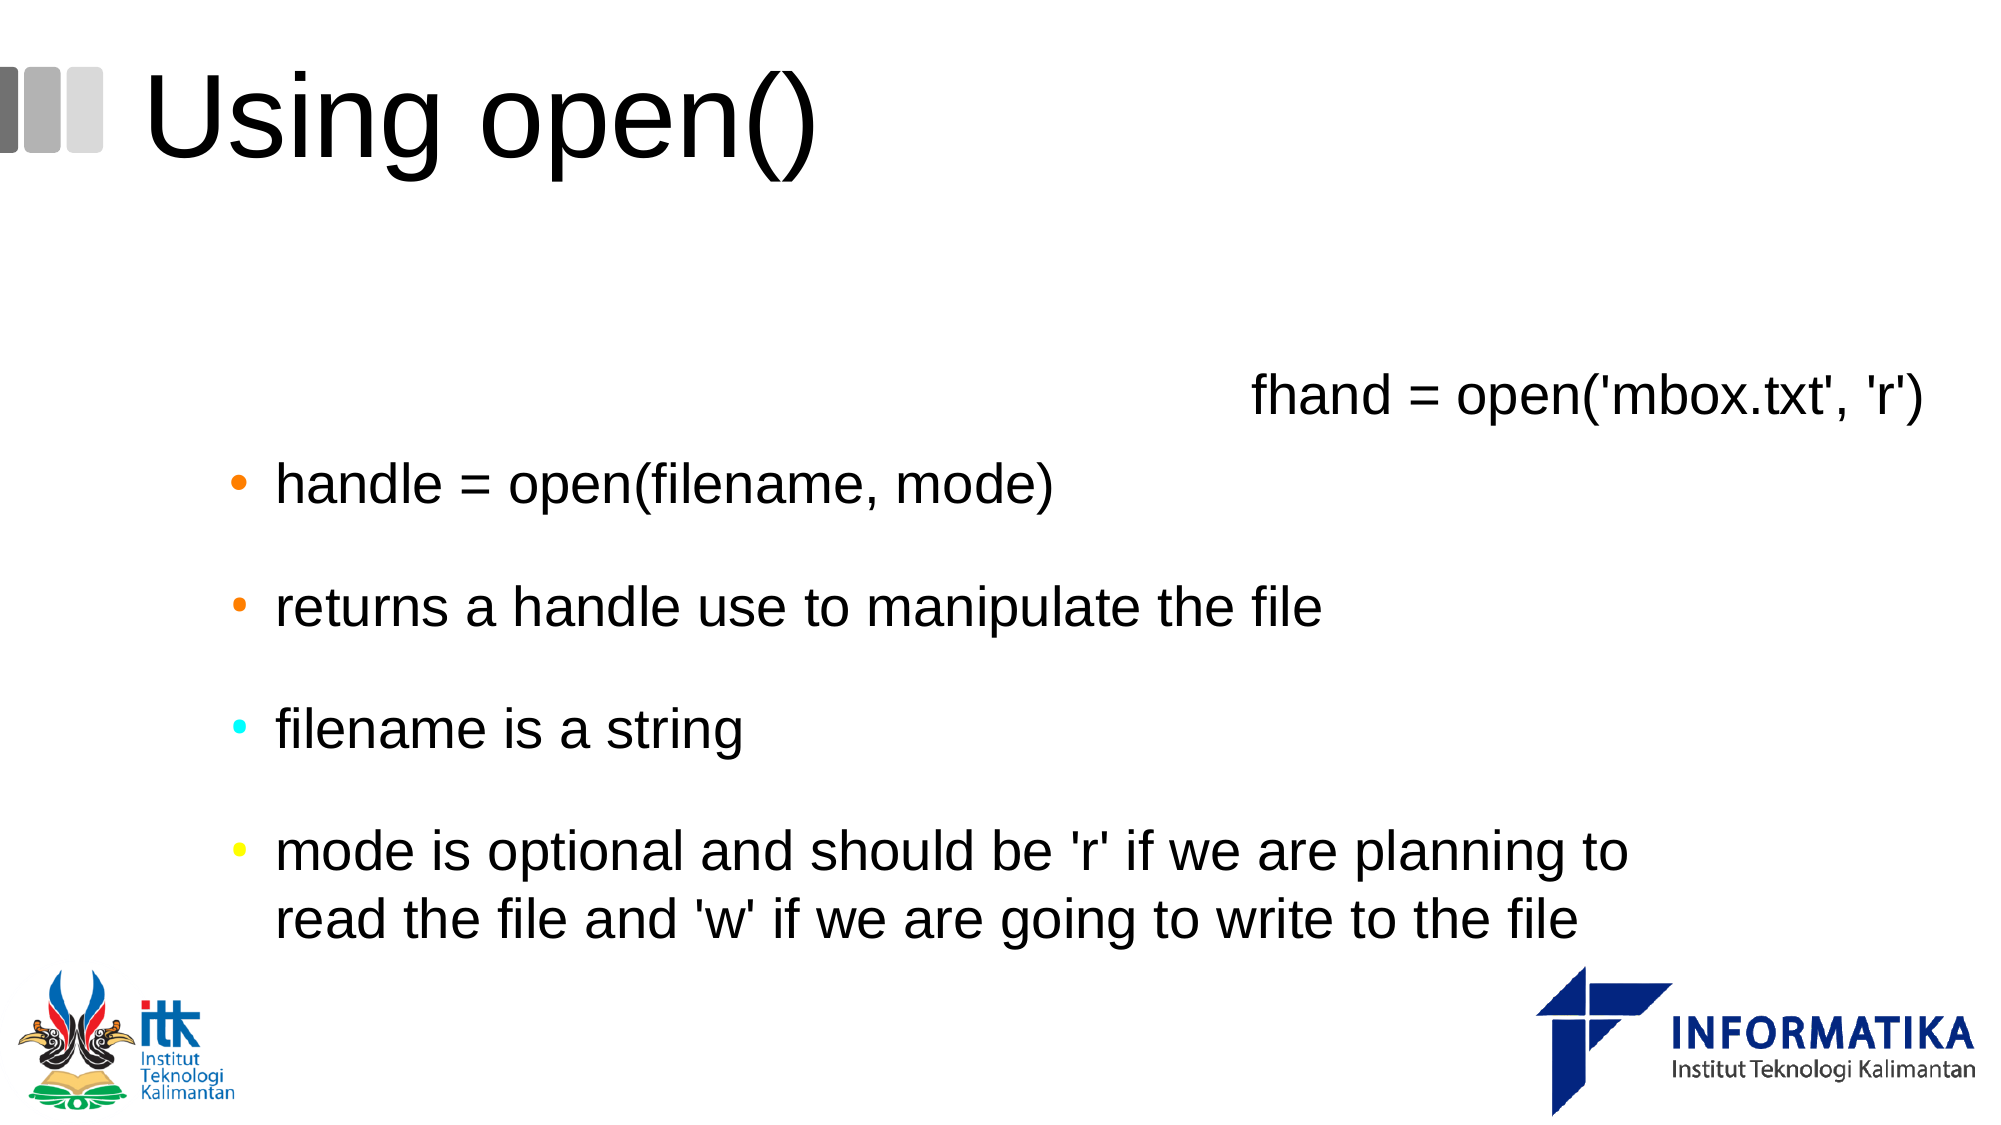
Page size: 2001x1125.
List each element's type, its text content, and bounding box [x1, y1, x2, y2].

picture [1534, 965, 1976, 1118]
title Using open() [137, 1, 1863, 219]
list handle = open(filename, mode) returns a handle use to manipulate the file filename is a string mode is optional and should be 'r' if we are planning to read the file and 'w' if we are going to write to the file [142, 382, 1722, 1022]
picture [0, 935, 253, 1125]
text_box fhand = open('mbox.txt', 'r') [1230, 353, 1948, 431]
